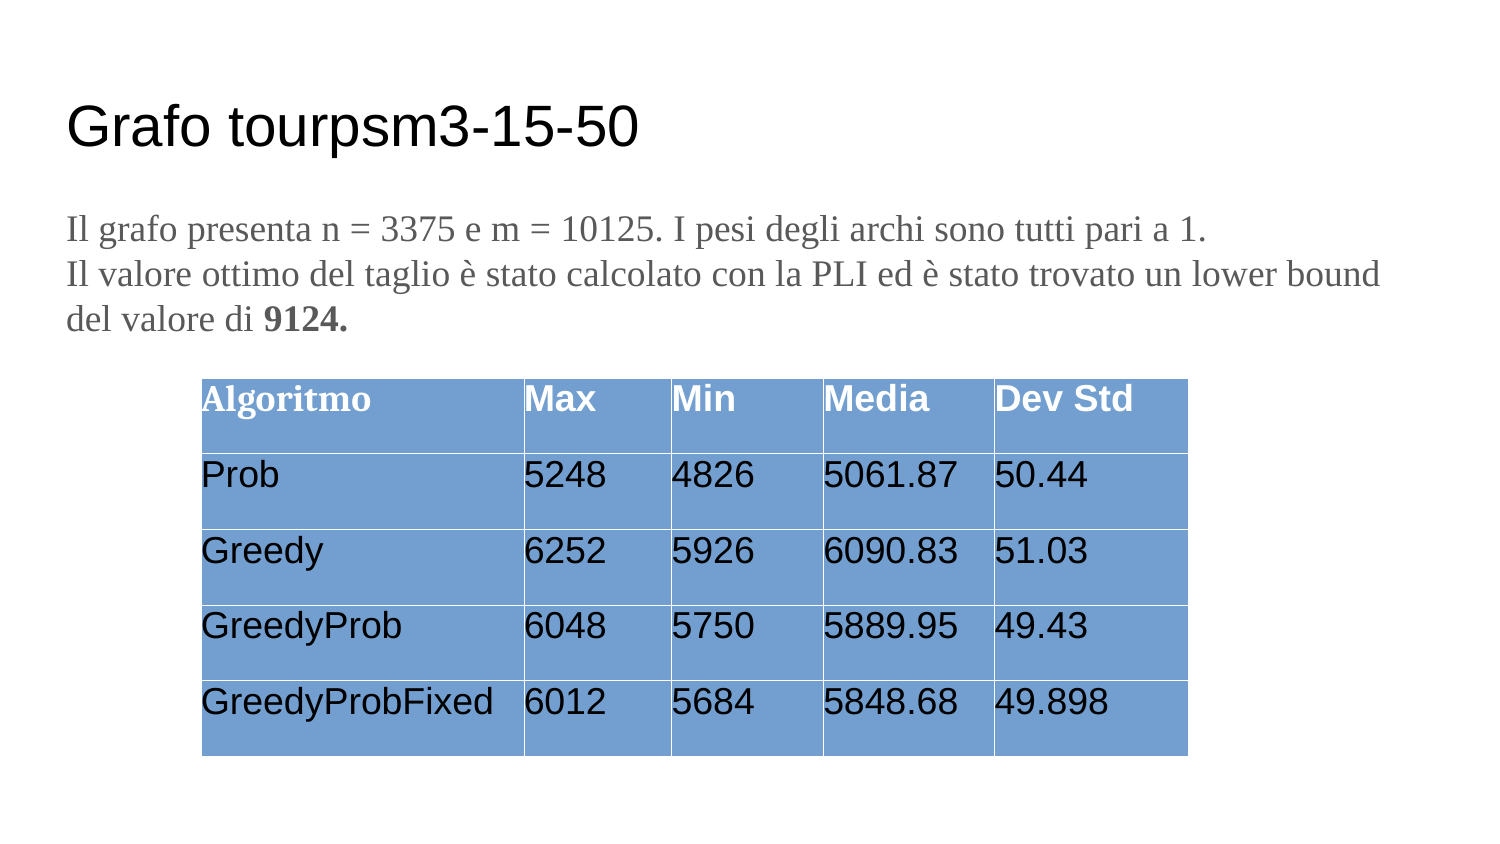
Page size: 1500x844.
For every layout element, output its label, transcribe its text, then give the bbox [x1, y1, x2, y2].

table_cell 5889.95 [824, 606, 994, 680]
table_header Min [672, 379, 823, 453]
table_cell 5848.68 [824, 681, 994, 756]
table_cell 51.03 [995, 530, 1188, 605]
table_header Dev Std [995, 379, 1188, 453]
table_cell 6252 [525, 530, 671, 605]
table_header Media [824, 379, 994, 453]
table_cell 49.898 [995, 681, 1188, 756]
table_cell 6048 [525, 606, 671, 680]
table_cell 5061.87 [824, 454, 994, 529]
table_cell 5248 [525, 473, 539, 485]
table_cell 5926 [672, 530, 823, 605]
table_cell 5248 [525, 454, 671, 529]
table_cell 49.43 [998, 617, 1007, 630]
table_cell 6048 [529, 624, 539, 636]
table_cell 4826 [672, 454, 823, 529]
table_cell Greedy [202, 530, 524, 605]
list Il grafo presenta n = 3375 e m = 10125. I pesi degli archi sono tutti pari a 1. Il valore ottimo del taglio è stato calcolato con la PLI ed è stato trovato un lower bound del valore di 9124. [51, 189, 1449, 750]
table_header Algoritmo [202, 379, 524, 453]
table_cell 6012 [529, 700, 539, 712]
table_cell Prob [202, 454, 524, 529]
table_cell 6090.83 [824, 530, 994, 605]
table_cell 5750 [672, 606, 823, 680]
title Grafo tourpsm3-15-50 [51, 72, 1449, 167]
table_header Max [525, 379, 671, 453]
table_cell 4826 [675, 466, 684, 479]
table_cell GreedyProb [202, 606, 524, 680]
table_cell GreedyProbFixed [202, 681, 524, 756]
table_cell 6012 [525, 681, 671, 756]
table_cell 50.44 [995, 454, 1188, 529]
table_cell 6252 [529, 549, 539, 561]
table_cell 49.43 [995, 606, 1188, 680]
table_cell 5684 [672, 681, 823, 756]
